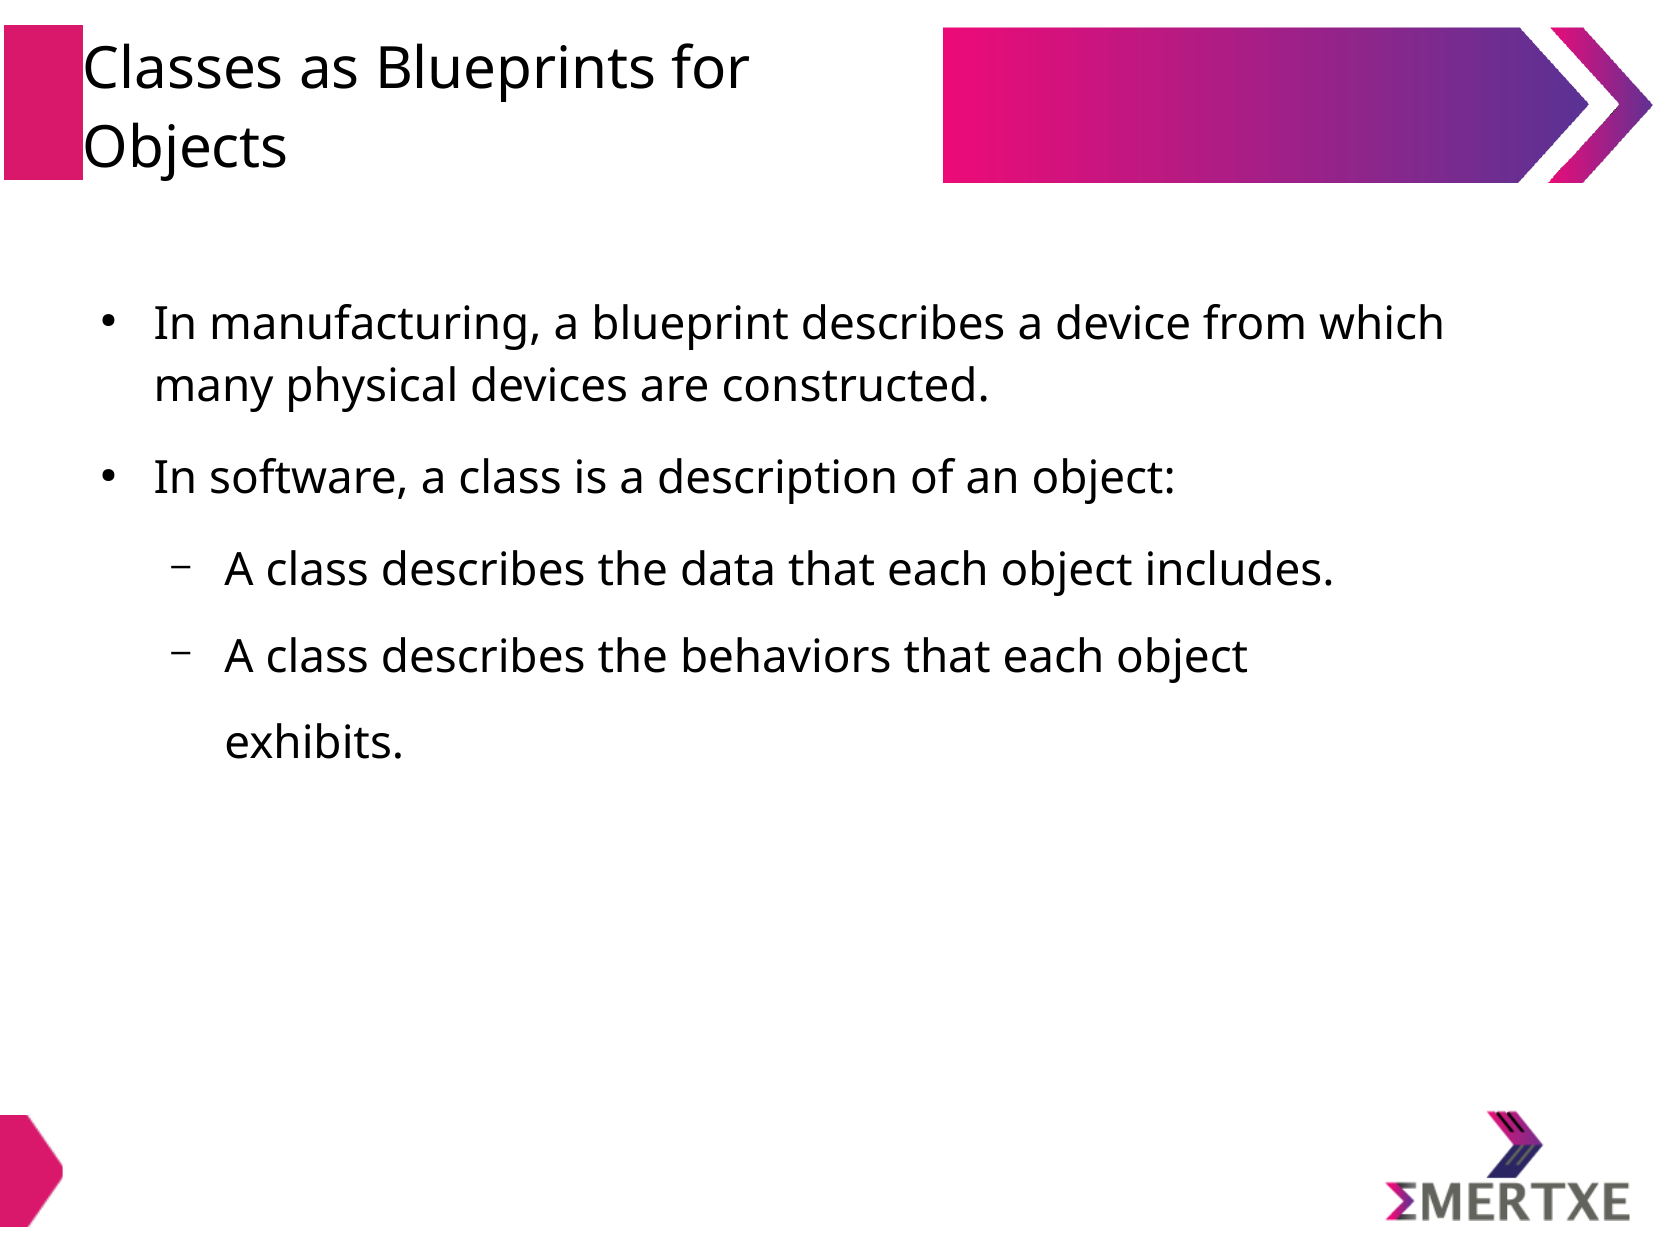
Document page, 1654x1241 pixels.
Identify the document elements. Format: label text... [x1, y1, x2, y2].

title Classes as Blueprints for Objects [82, 2, 1571, 210]
picture [1385, 1107, 1631, 1221]
list In manufacturing, a blueprint describes a device from which many physical devices are constructed. In software, a class is a description of an object: A class describes the data that each object includes. A class describes the behaviors that each object exhibits. [82, 290, 1571, 1010]
picture [1571, 27, 1653, 183]
